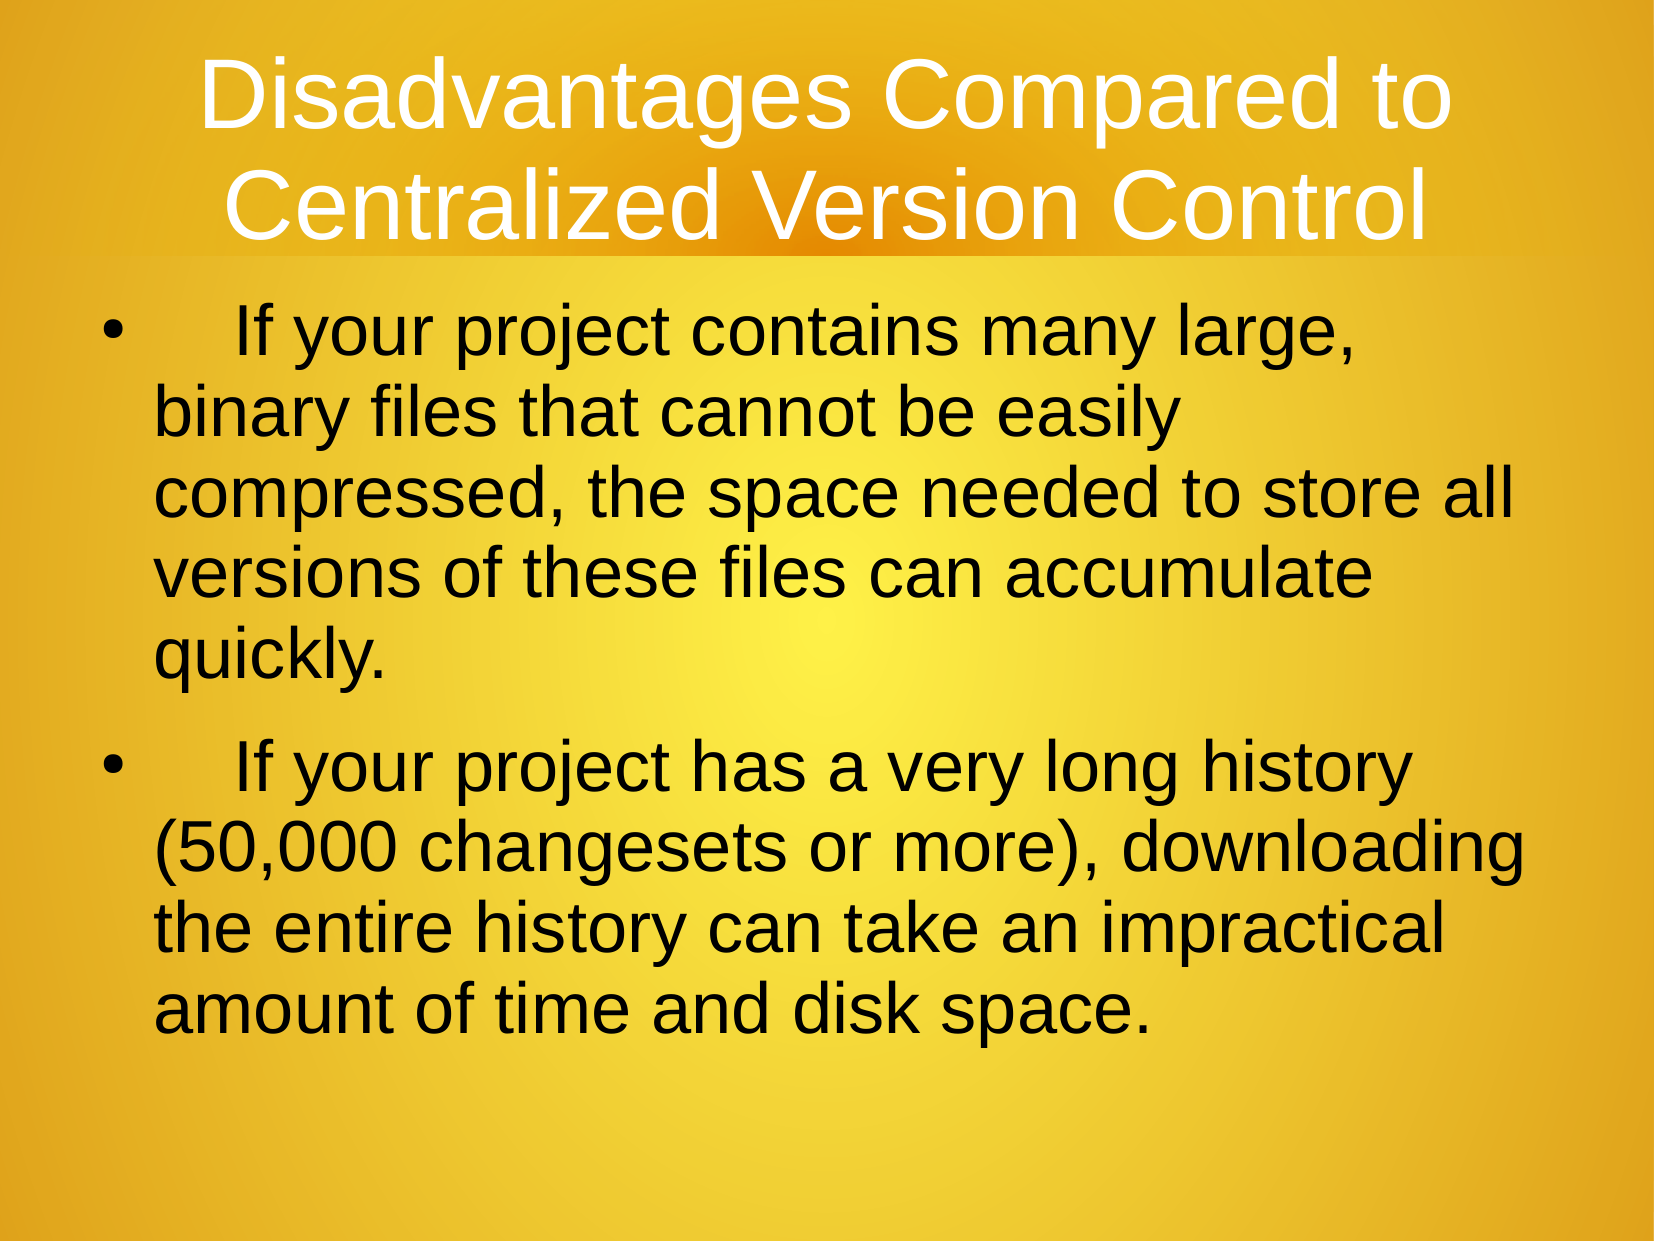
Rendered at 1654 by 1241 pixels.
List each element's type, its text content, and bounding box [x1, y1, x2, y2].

title Disadvantages Compared to Centralized Version Control [82, 38, 1571, 261]
list If your project contains many large, binary files that cannot be easily compressed, the space needed to store all versions of these files can accumulate quickly. If your project has a very long history (50,000 changesets or more), downloading the entire history can take an impractical amount of time and disk space. [82, 290, 1571, 1170]
